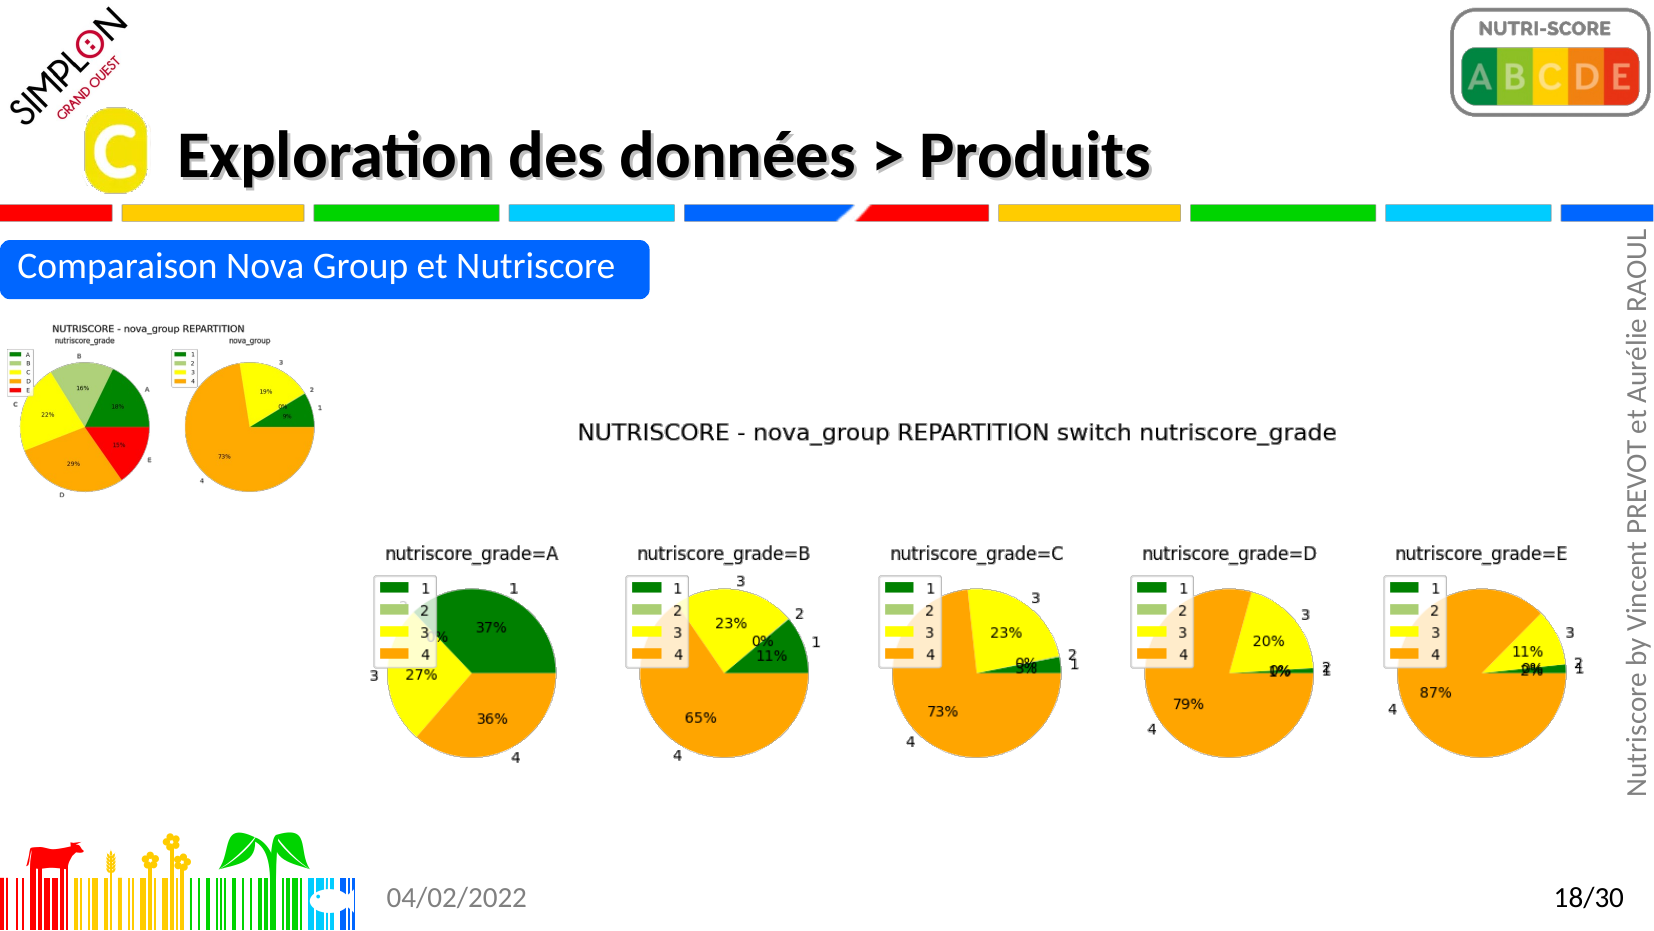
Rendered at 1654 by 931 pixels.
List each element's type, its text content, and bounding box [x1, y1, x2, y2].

picture [82, 106, 151, 195]
text_box Comparaison Nova Group et Nutriscore [0, 240, 650, 300]
picture [0, 321, 325, 502]
title Exploration des données > Produits [177, 108, 1571, 213]
picture [0, 200, 1654, 225]
picture [1448, 4, 1654, 119]
picture [0, 826, 355, 930]
picture [2, 2, 147, 147]
picture [356, 413, 1597, 789]
